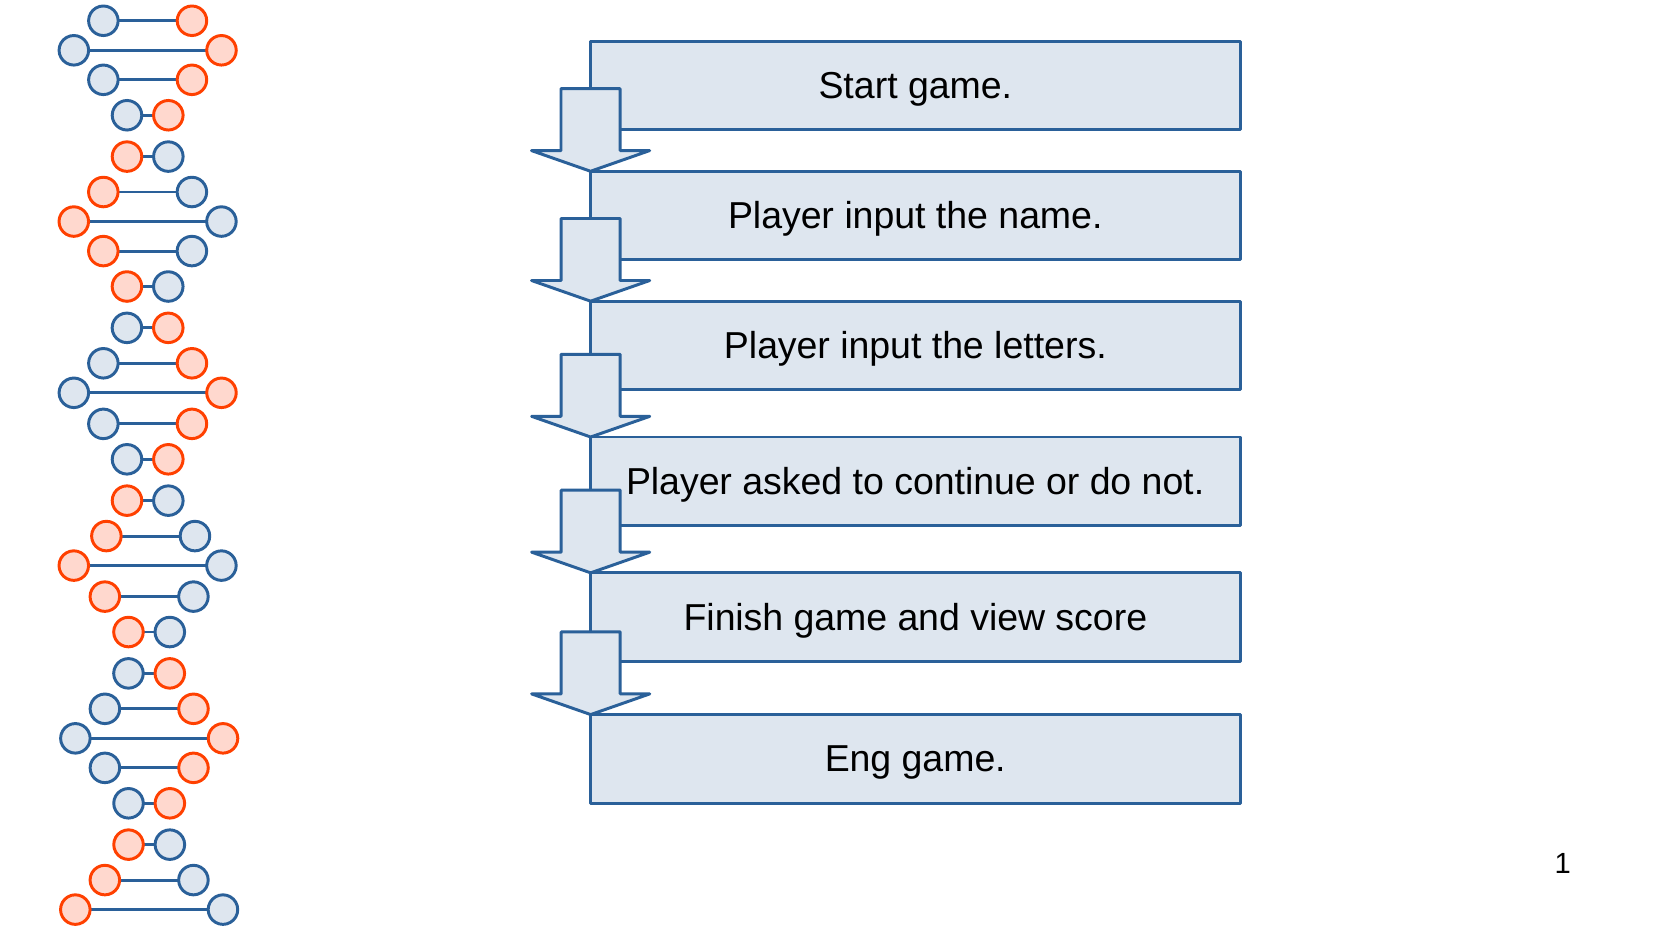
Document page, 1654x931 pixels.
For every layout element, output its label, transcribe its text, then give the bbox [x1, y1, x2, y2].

text_box [531, 631, 650, 715]
text_box [531, 354, 650, 438]
text_box [531, 490, 650, 573]
text_box Finish game and view score [590, 572, 1241, 662]
text_box [531, 88, 650, 172]
text_box Start game. [590, 41, 1241, 130]
text_box Eng game. [590, 714, 1241, 804]
text_box [531, 218, 650, 302]
text_box Player input the name. [590, 171, 1241, 260]
text_box Player input the letters. [590, 301, 1241, 390]
text_box Player asked to continue or do not. [590, 437, 1241, 526]
